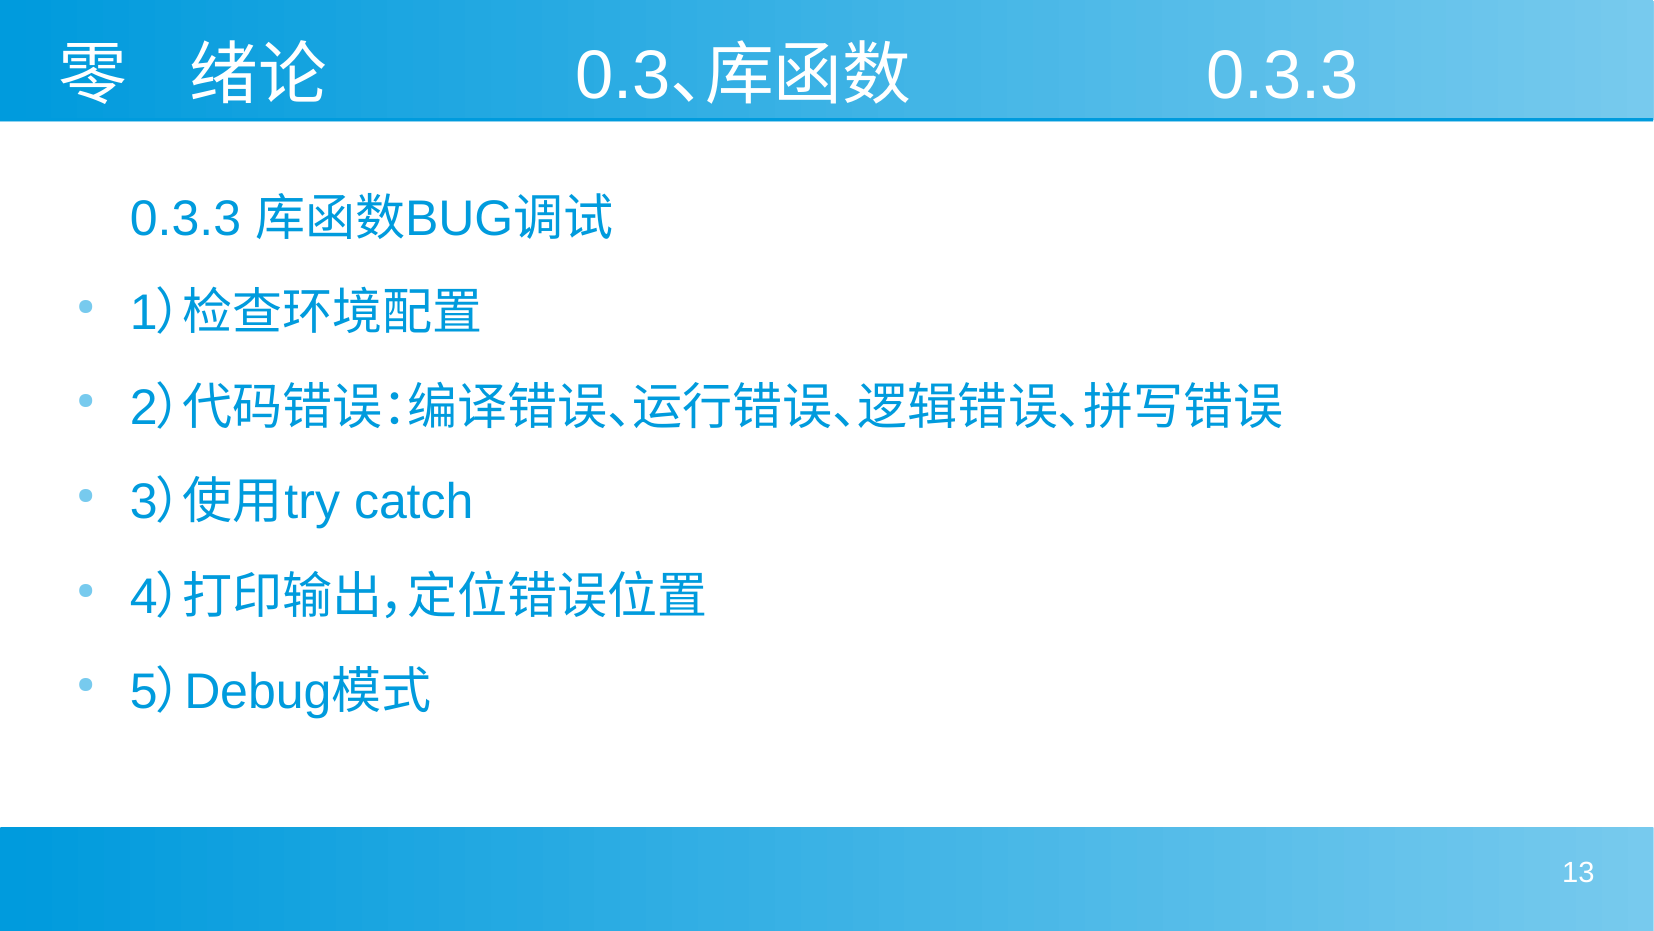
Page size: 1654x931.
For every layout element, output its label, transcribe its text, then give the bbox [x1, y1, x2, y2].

title 零 绪论 0.3、库函数 0.3.3 [59, 23, 1595, 115]
list 0.3.3 库函数BUG调试 1）检查环境配置 2）代码错误：编译错误、运行错误、逻辑错误、拼写错误 3）使用try catch 4）打印输出，定位错误位置 5）Debug模式 [59, 177, 1595, 768]
